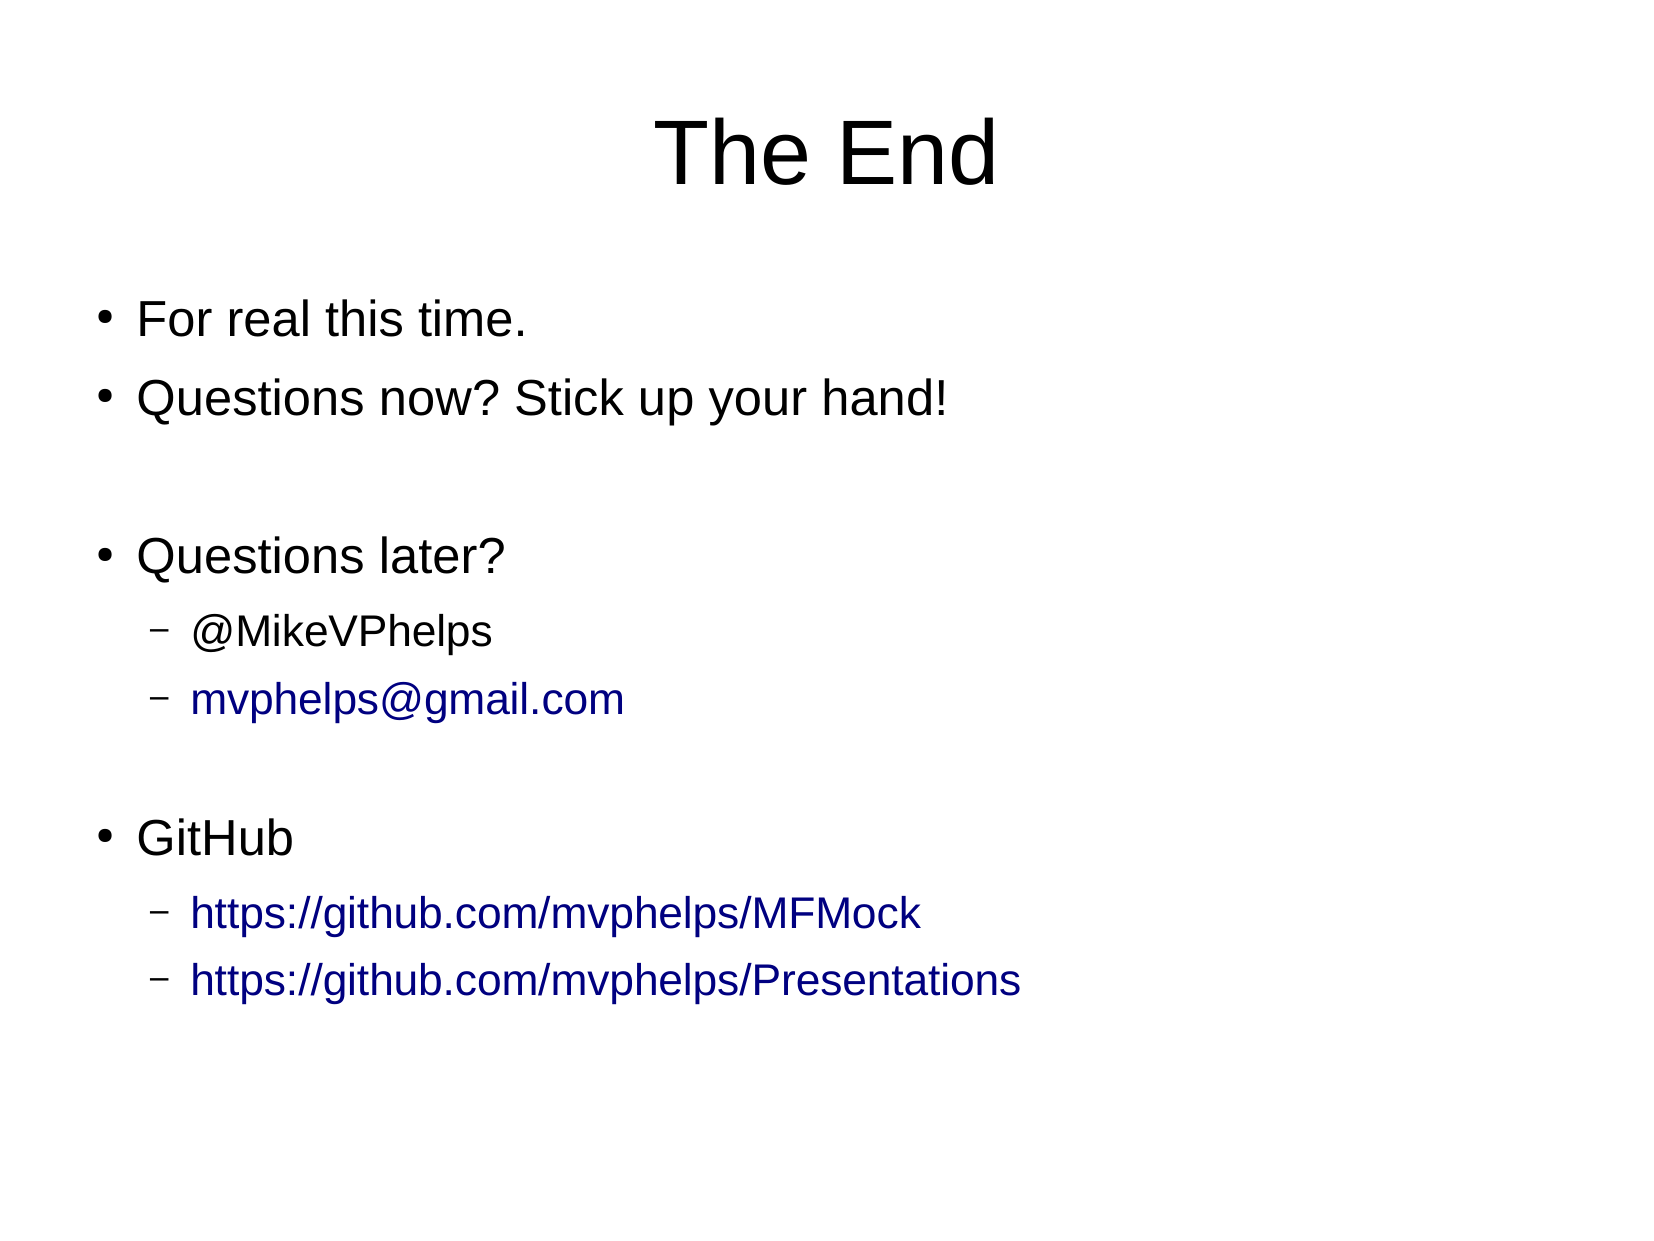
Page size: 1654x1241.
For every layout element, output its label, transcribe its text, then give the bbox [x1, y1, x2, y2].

list For real this time. Questions now? Stick up your hand! Questions later? @MikeVPhelps mvphelps@gmail.com GitHub https://github.com/mvphelps/MFMock https://github.com/mvphelps/Presentations [82, 290, 1571, 1010]
title The End [82, 49, 1571, 257]
